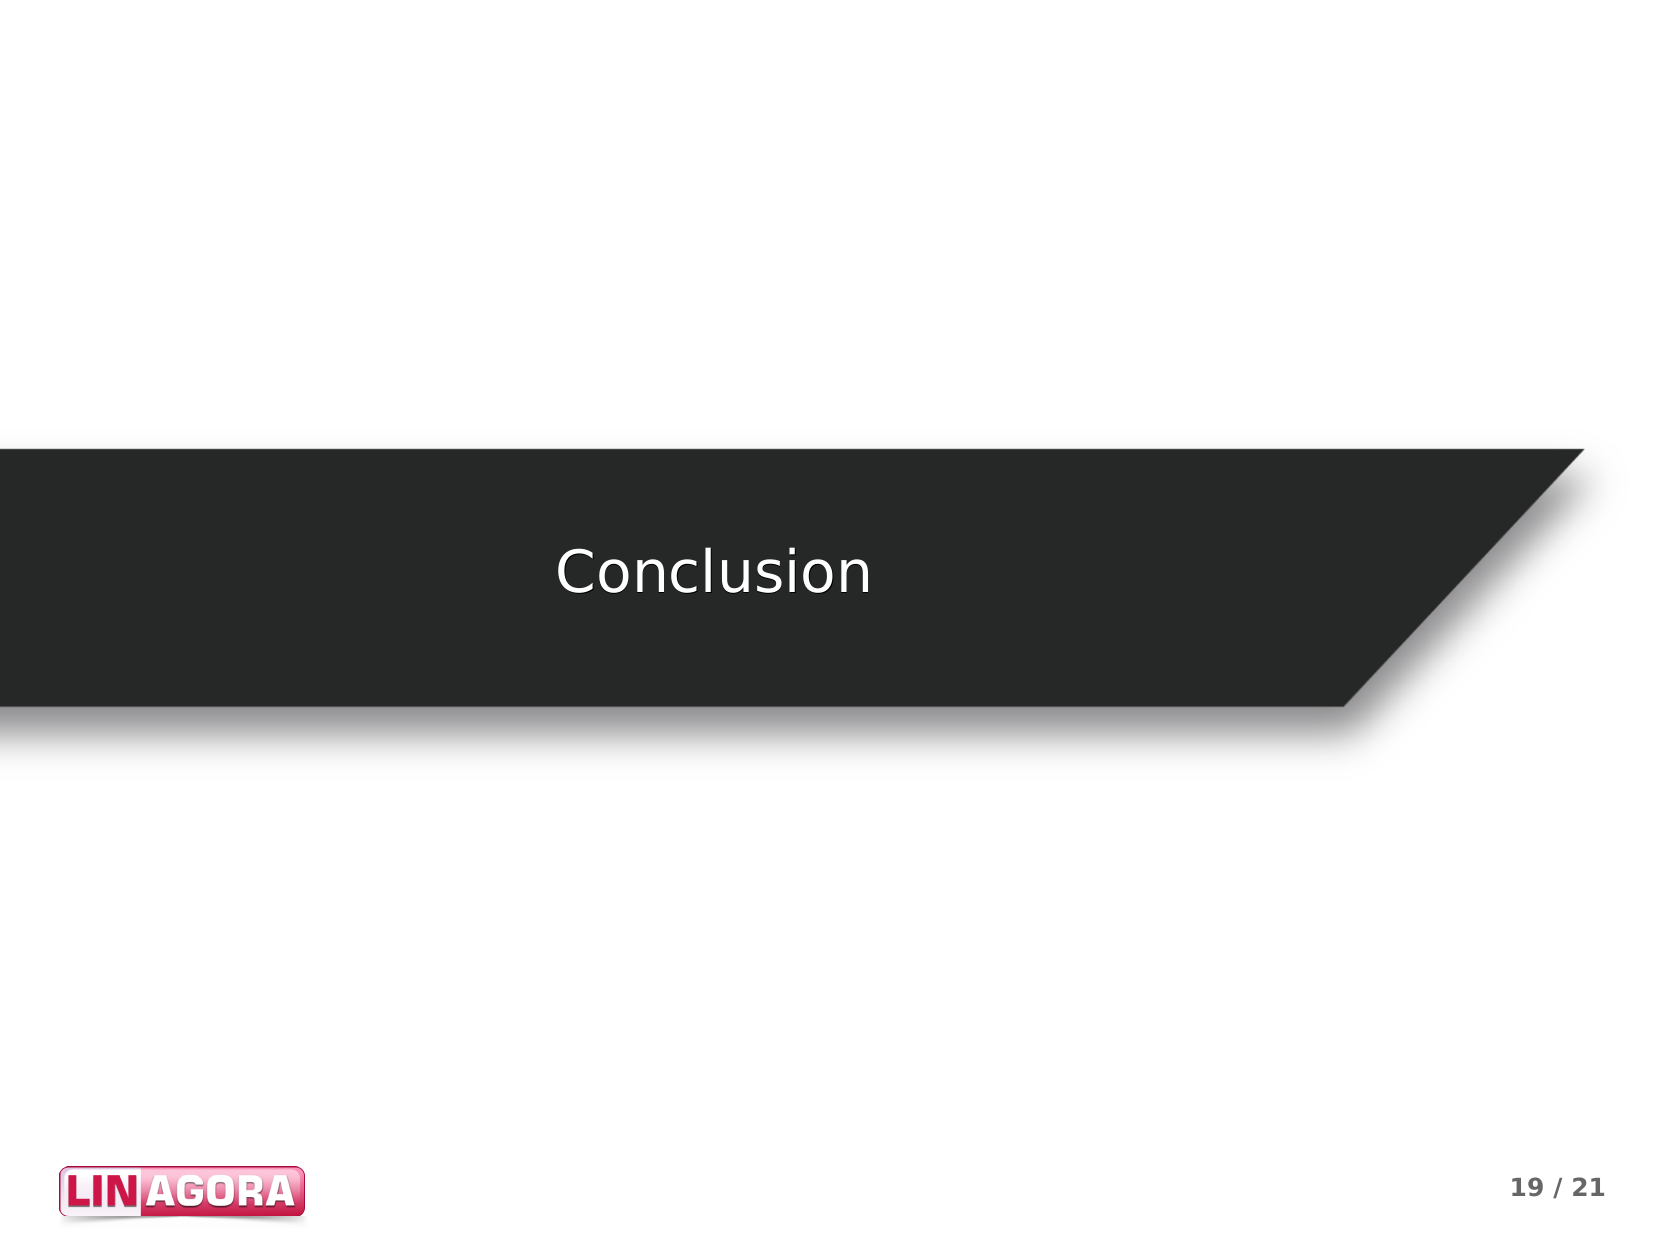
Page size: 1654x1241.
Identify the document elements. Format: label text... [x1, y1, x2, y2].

picture [0, 416, 1630, 792]
picture [59, 1166, 308, 1229]
title Conclusion [82, 460, 1347, 686]
